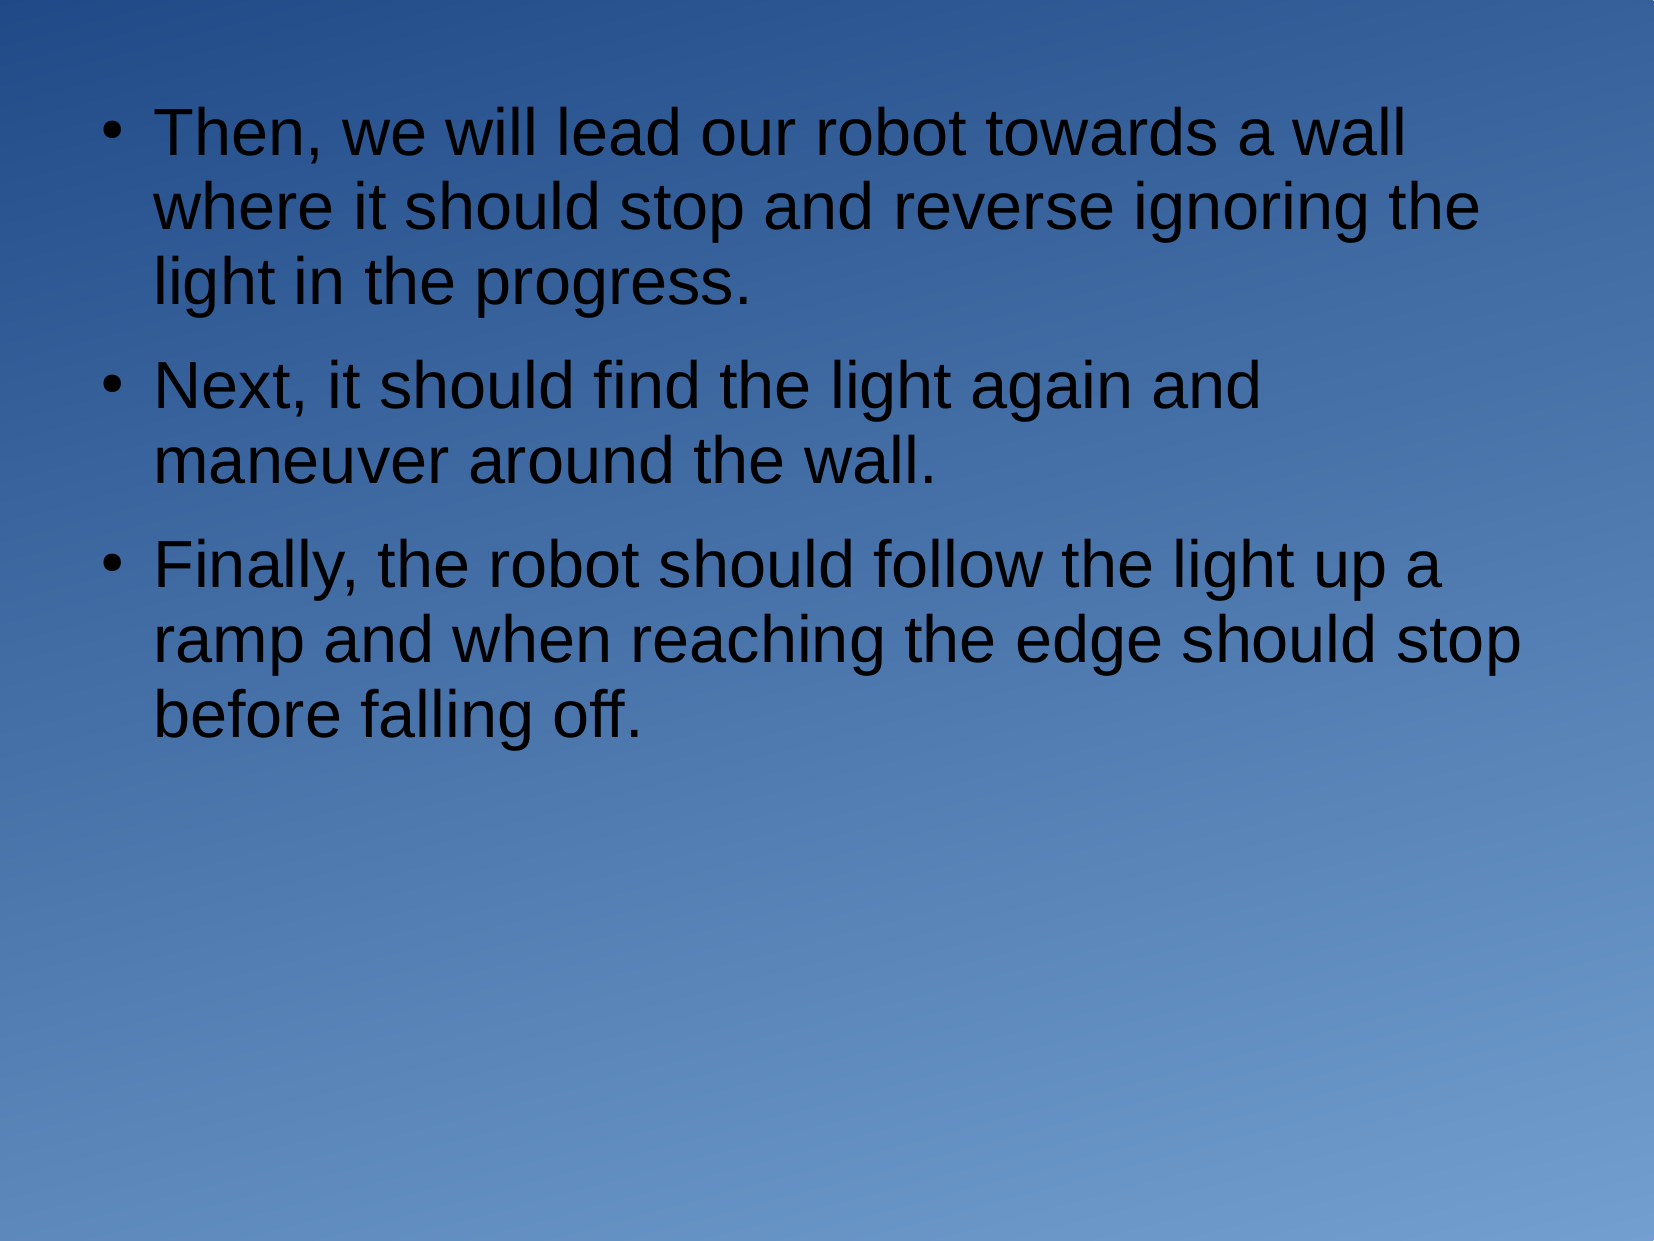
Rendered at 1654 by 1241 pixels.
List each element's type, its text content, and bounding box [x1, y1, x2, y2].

list Then, we will lead our robot towards a wall where it should stop and reverse ignoring the light in the progress. Next, it should find the light again and maneuver around the wall. Finally, the robot should follow the light up a ramp and when reaching the edge should stop before falling off. [82, 94, 1571, 1146]
